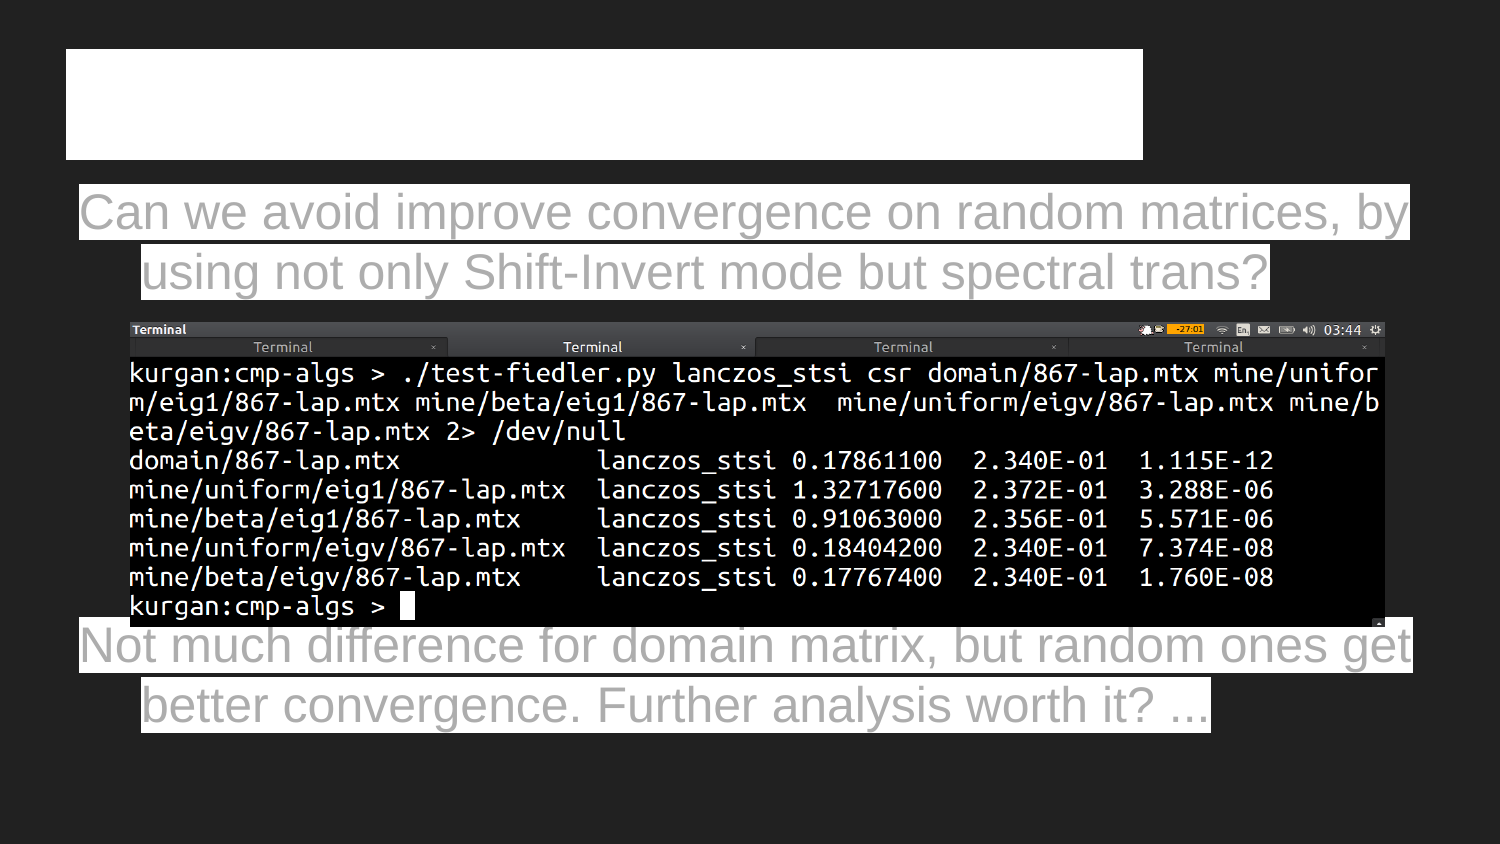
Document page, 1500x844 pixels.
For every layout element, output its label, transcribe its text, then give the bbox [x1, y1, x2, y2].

picture [130, 322, 1385, 627]
title Idea5: does it work? yes [51, 24, 1449, 164]
list Can we avoid improve convergence on random matrices, by using not only Shift-Invert mode but spectral trans? Not much difference for domain matrix, but random ones get better convergence. Further analysis worth it? ... [51, 164, 1449, 725]
